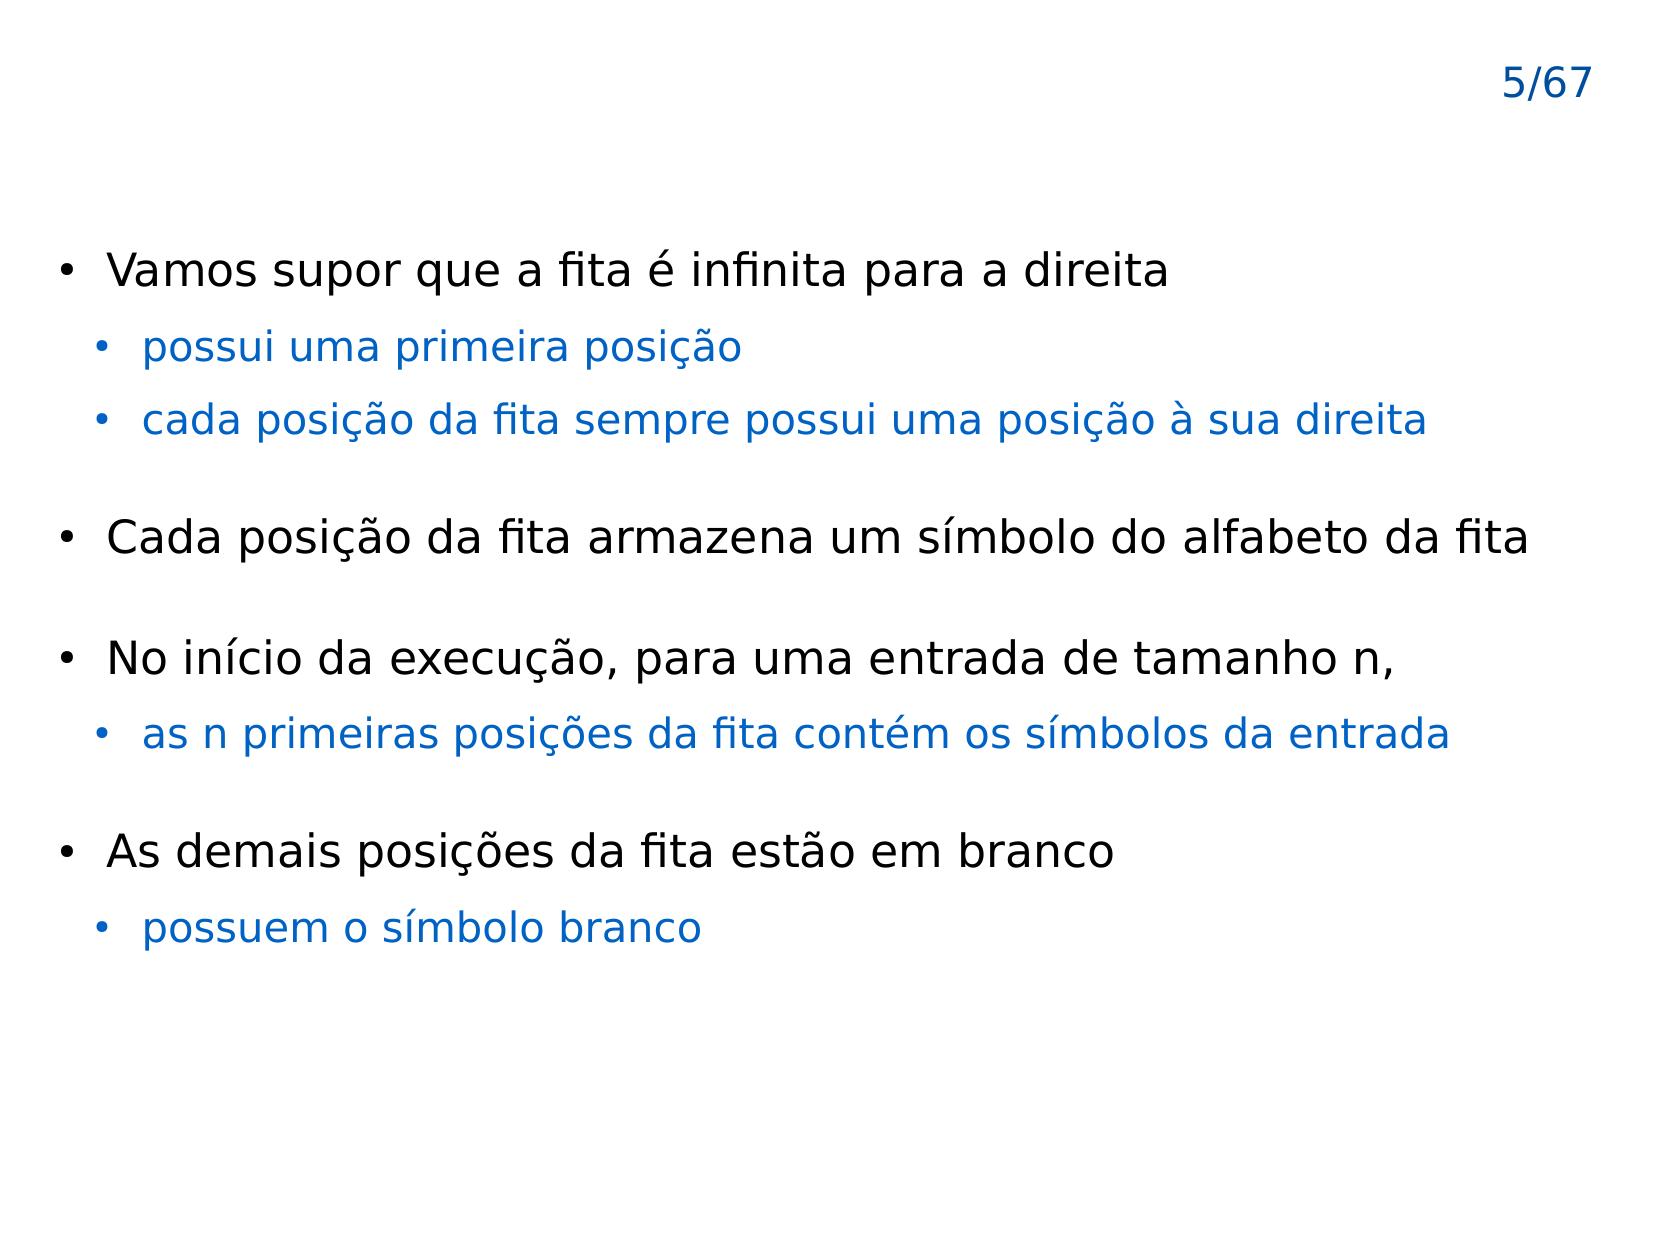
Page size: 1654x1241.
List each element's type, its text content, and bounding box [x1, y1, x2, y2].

list Vamos supor que a fita é infinita para a direita possui uma primeira posição cada posição da fita sempre possui uma posição à sua direita Cada posição da fita armazena um símbolo do alfabeto da fita No início da execução, para uma entrada de tamanho n, as n primeiras posições da fita contém os símbolos da entrada As demais posições da fita estão em branco possuem o símbolo branco [59, 236, 1595, 1182]
